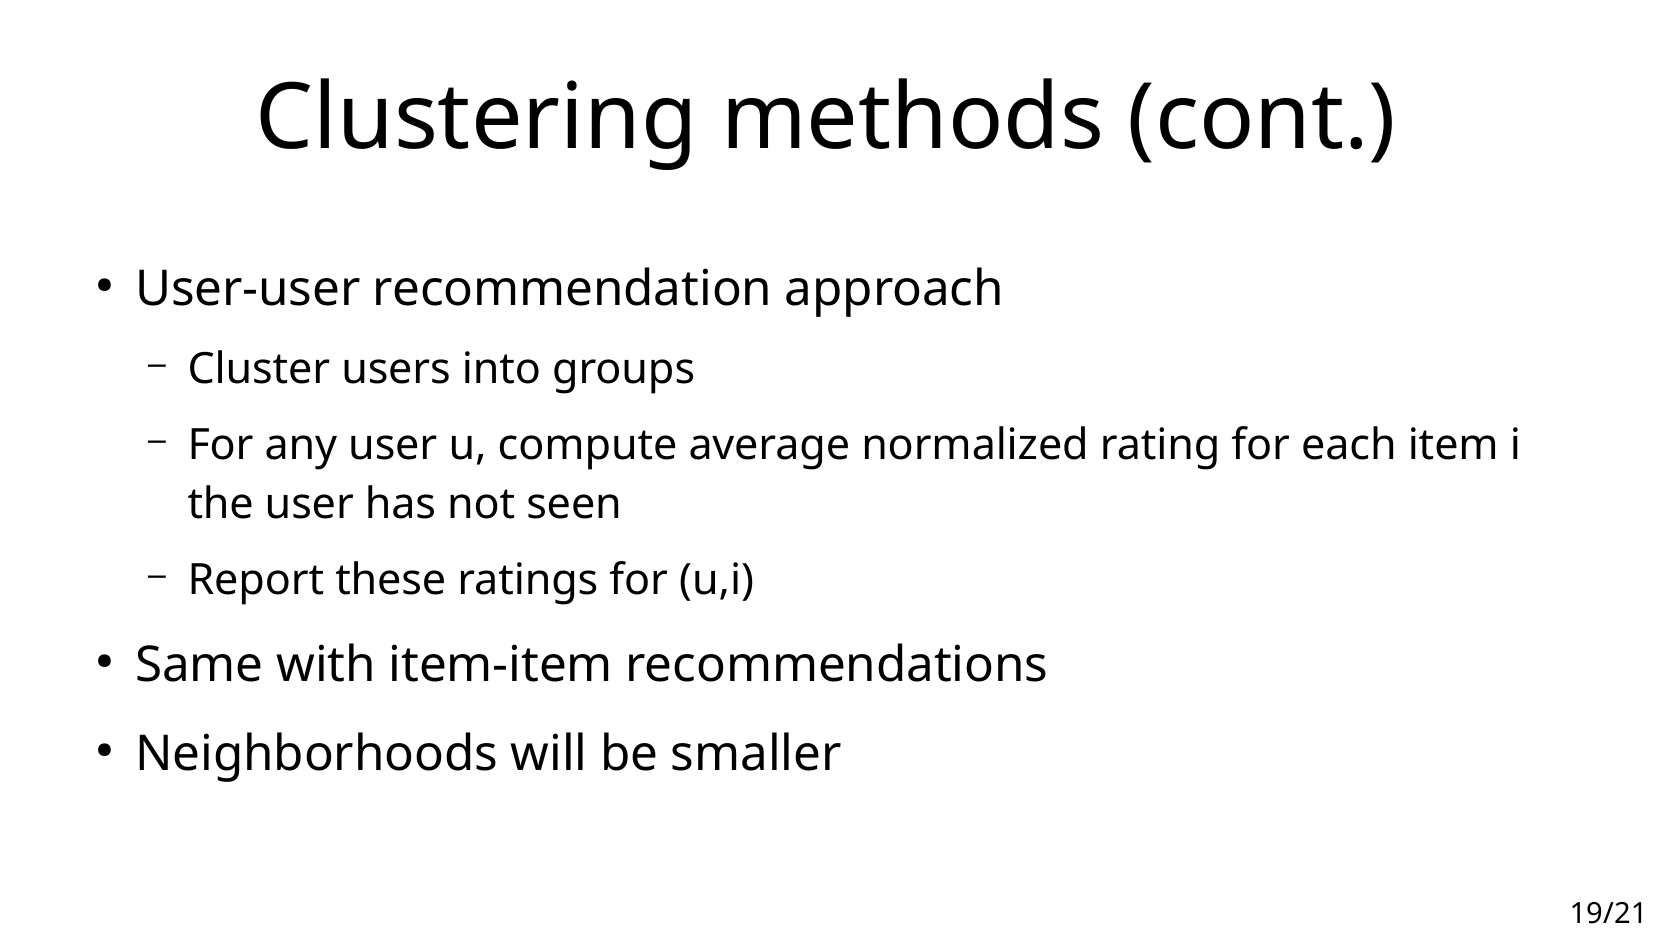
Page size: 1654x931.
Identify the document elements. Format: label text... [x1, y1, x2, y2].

list User-user recommendation approach Cluster users into groups For any user u, compute average normalized rating for each item i the user has not seen Report these ratings for (u,i) Same with item-item recommendations Neighborhoods will be smaller [82, 253, 1571, 793]
title Clustering methods (cont.) [82, 1, 1571, 226]
